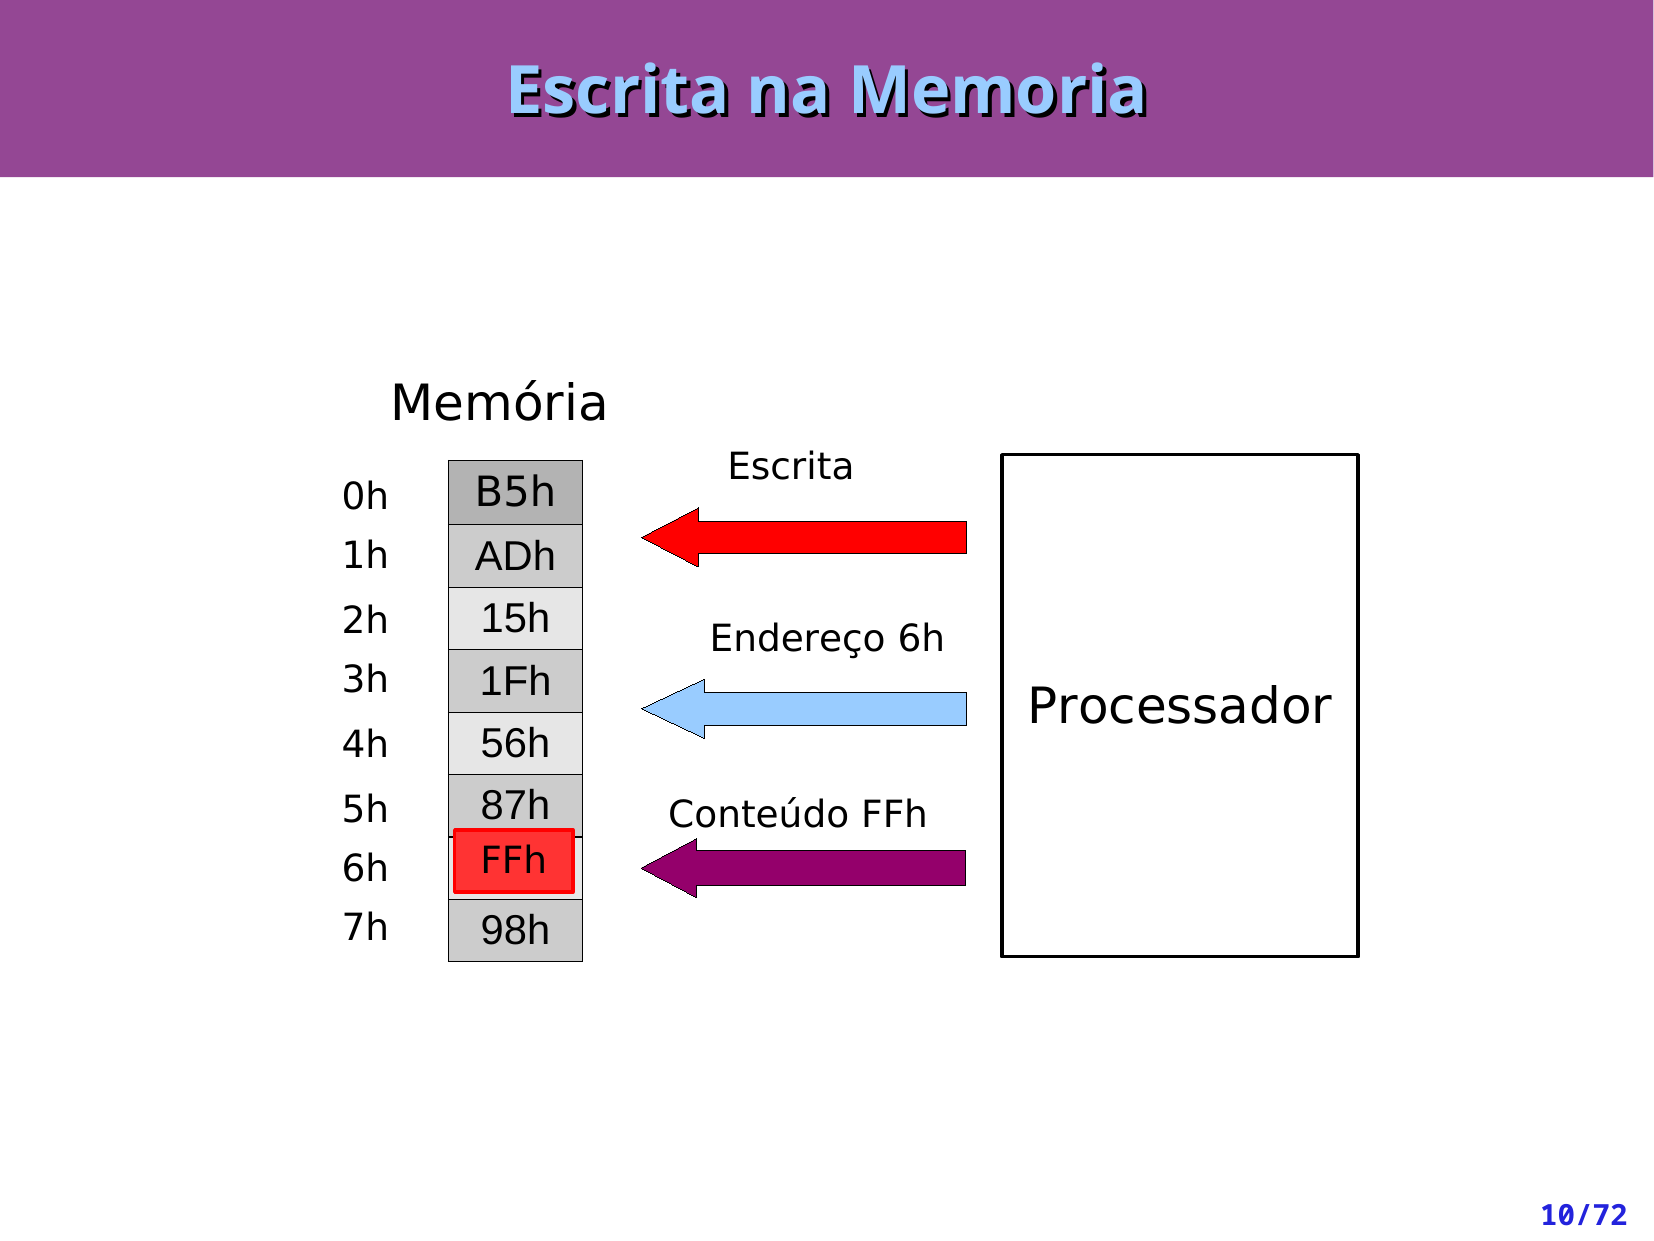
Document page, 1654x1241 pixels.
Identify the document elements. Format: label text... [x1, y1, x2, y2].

text_box Escrita [712, 437, 890, 497]
text_box Processador [1001, 454, 1359, 957]
text_box Endereço 6h [694, 608, 961, 668]
text_box 1h [326, 526, 434, 586]
table_cell 98h [449, 900, 582, 961]
table_cell 87h [449, 775, 582, 836]
text_box 5h [326, 780, 434, 839]
text_box 0h [326, 467, 434, 526]
text_box 6h [326, 839, 434, 898]
table_header B5h [449, 461, 582, 524]
text_box 7h [326, 898, 434, 958]
text_box 4h [326, 715, 434, 775]
text_box [641, 679, 967, 739]
text_box Memória [375, 366, 650, 440]
text_box 2h [326, 591, 434, 650]
text_box Conteúdo FFh [653, 785, 949, 845]
table_cell 13h [449, 838, 582, 899]
table_cell 56h [449, 713, 582, 774]
title Escrita na Memoria [82, 0, 1571, 192]
table_cell ADh [449, 525, 582, 587]
text_box FFh [454, 829, 573, 893]
text_box [641, 507, 967, 567]
text_box 3h [326, 650, 434, 710]
table_cell 1Fh [449, 650, 582, 712]
text_box [641, 845, 966, 898]
table_cell 15h [449, 588, 582, 649]
